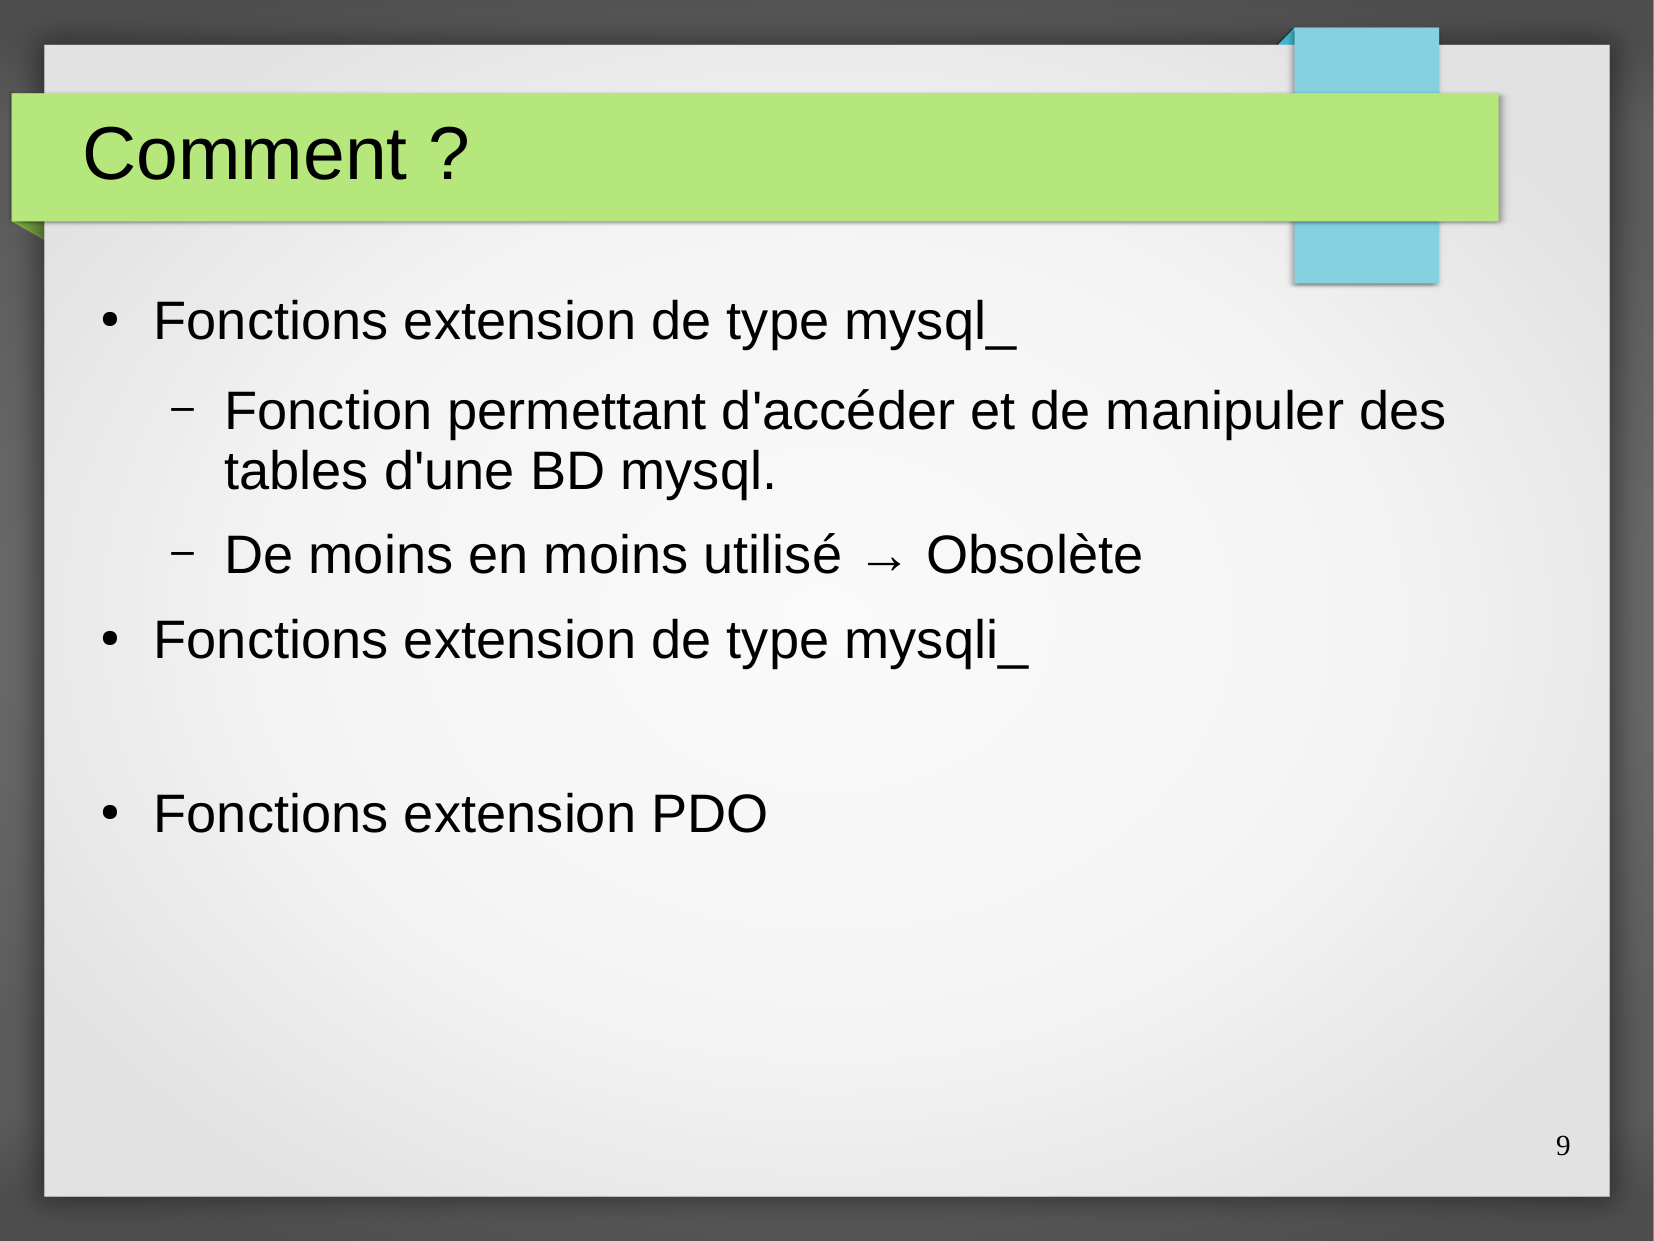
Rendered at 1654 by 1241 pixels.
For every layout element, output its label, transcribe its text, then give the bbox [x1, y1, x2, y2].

title Comment ? [82, 94, 1264, 213]
list Fonctions extension de type mysql_ Fonction permettant d'accéder et de manipuler des tables d'une BD mysql. De moins en moins utilisé → Obsolète Fonctions extension de type mysqli_ Fonctions extension PDO [82, 290, 1571, 1010]
picture [0, 0, 1654, 1241]
